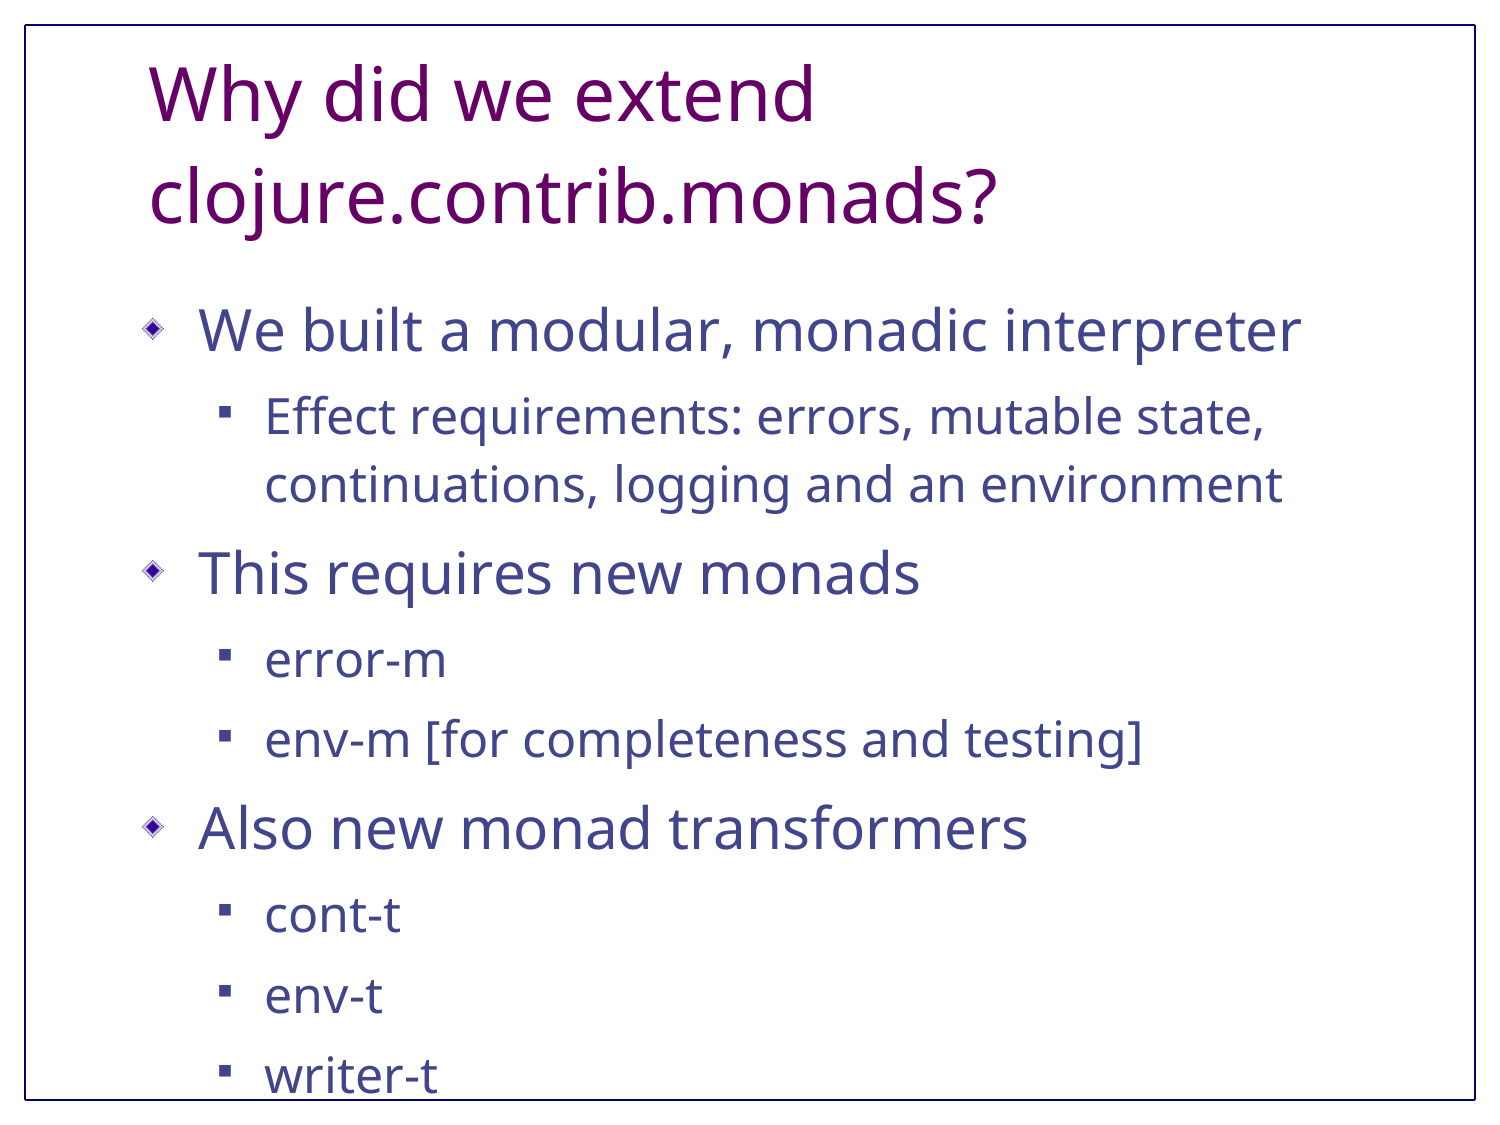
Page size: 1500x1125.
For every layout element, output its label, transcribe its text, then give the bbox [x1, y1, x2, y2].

title Why did we extend clojure.contrib.monads? [148, 49, 1386, 238]
list We built a modular, monadic interpreter Effect requirements: errors, mutable state, continuations, logging and an environment This requires new monads error-m env-m [for completeness and testing] Also new monad transformers cont-t env-t writer-t [142, 289, 1418, 1031]
